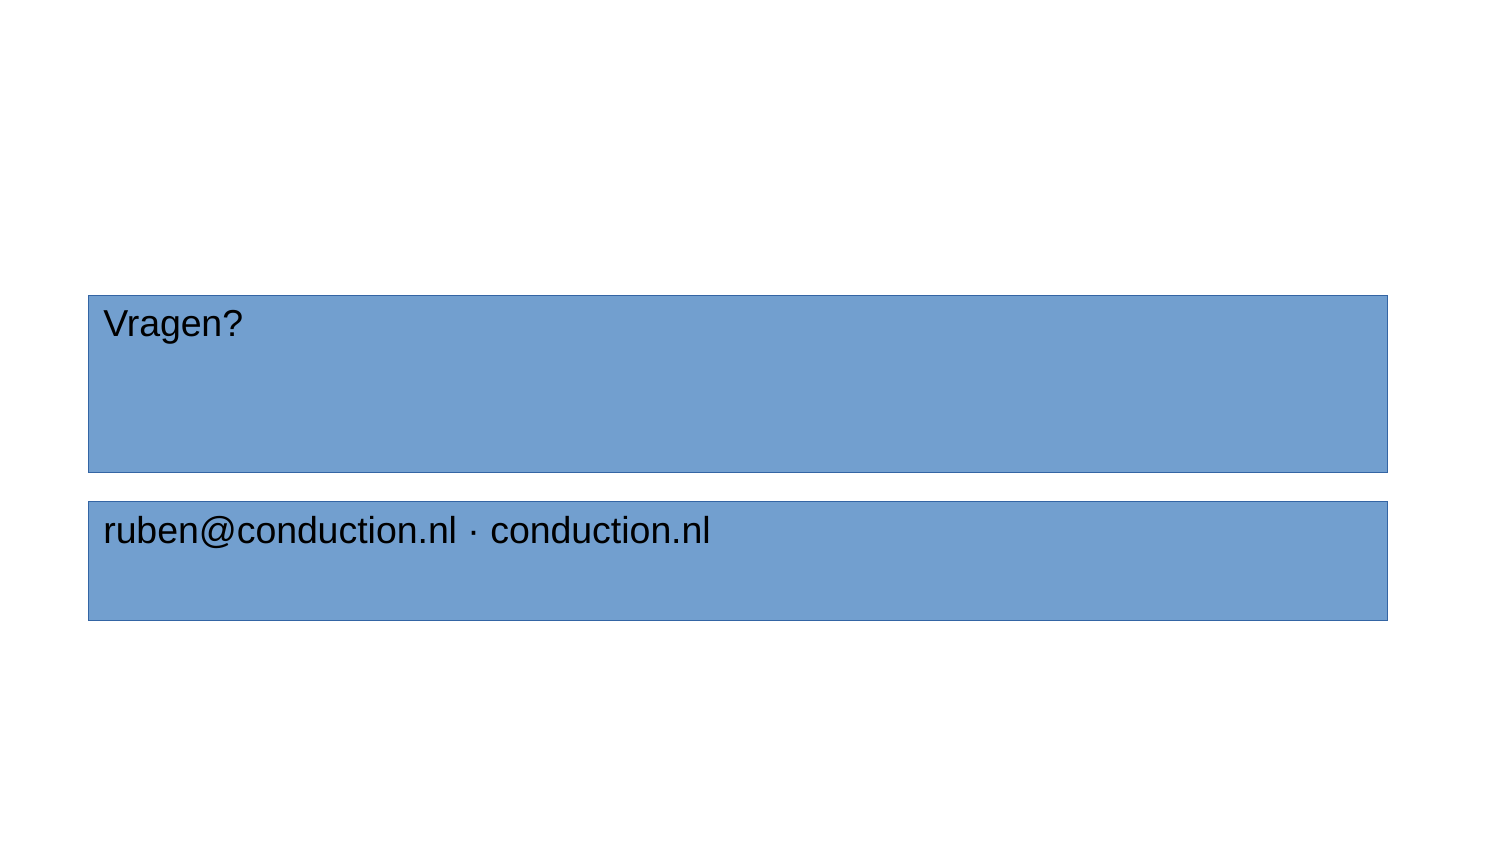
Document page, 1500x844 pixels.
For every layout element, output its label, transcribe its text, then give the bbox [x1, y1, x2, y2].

text_box ruben@conduction.nl · conduction.nl [88, 501, 1388, 621]
text_box Vragen? [88, 295, 1388, 473]
